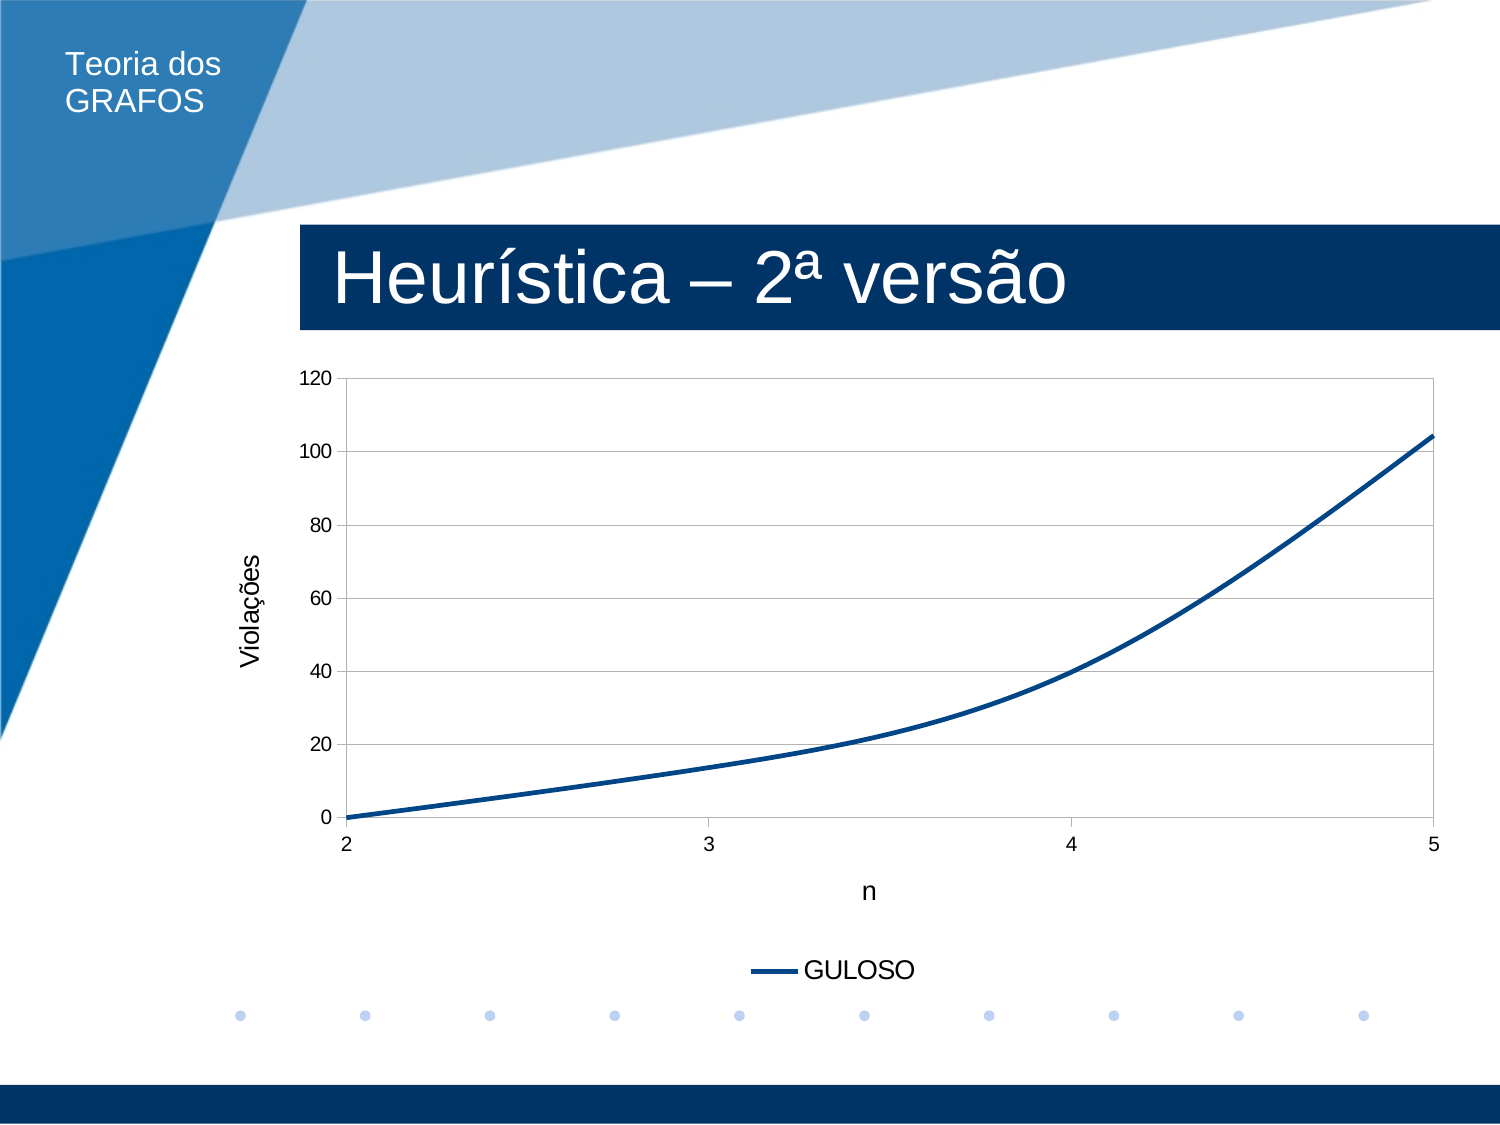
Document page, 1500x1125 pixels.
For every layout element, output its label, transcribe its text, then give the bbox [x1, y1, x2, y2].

title Heurística – 2ª versão [300, 224, 1500, 331]
chart [200, 354, 1465, 993]
picture [0, 0, 1500, 842]
